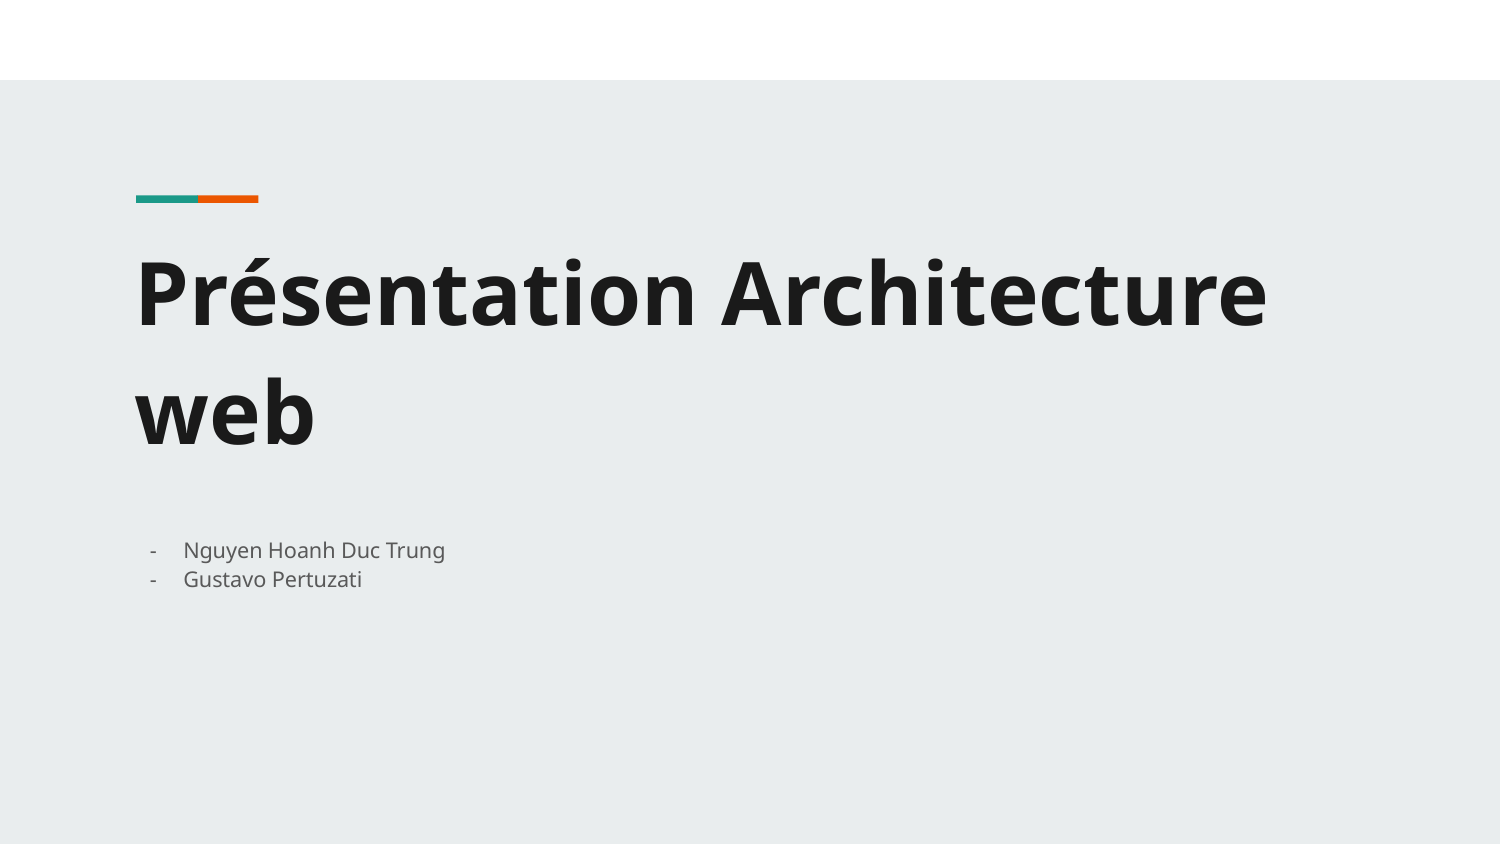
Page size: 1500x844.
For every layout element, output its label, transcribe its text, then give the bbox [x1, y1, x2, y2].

title Présentation Architecture web [119, 216, 1381, 490]
subtitle Nguyen Hoanh Duc Trung Gustavo Pertuzati [119, 520, 1381, 610]
